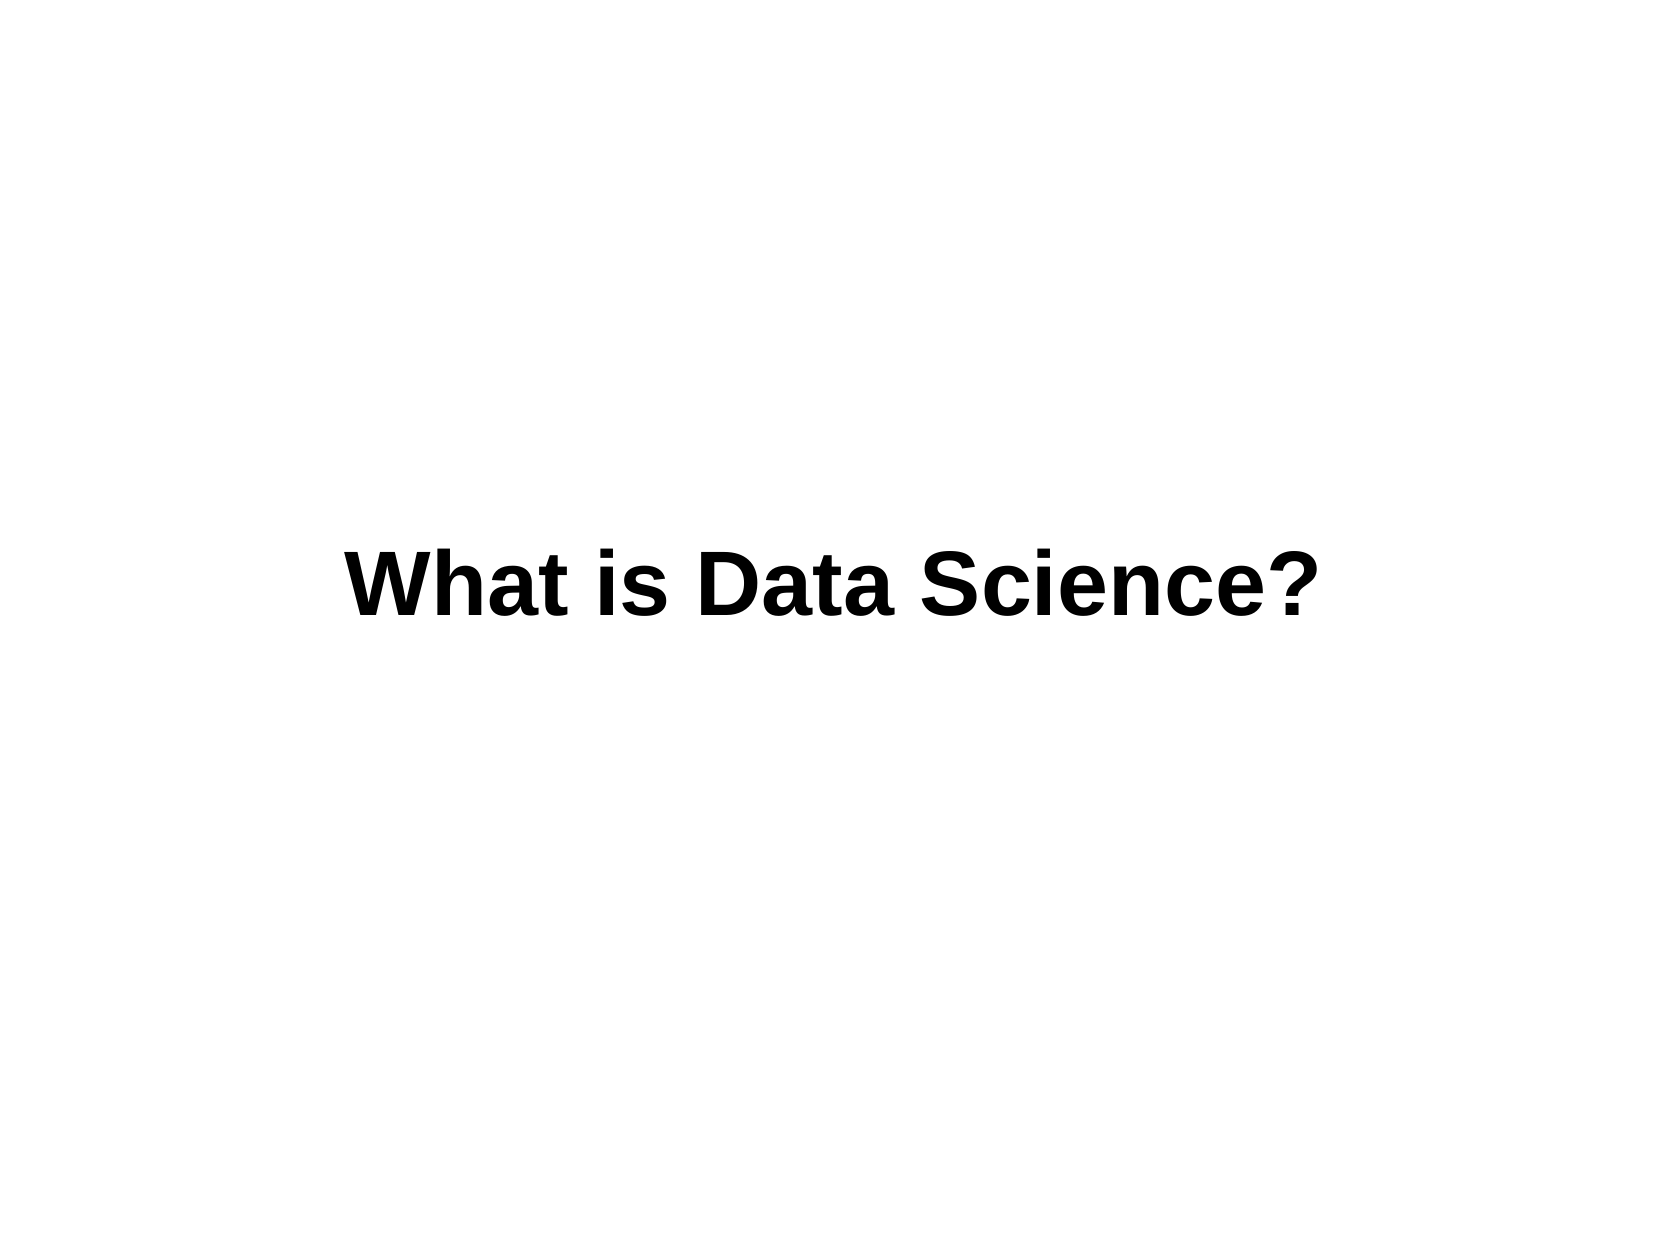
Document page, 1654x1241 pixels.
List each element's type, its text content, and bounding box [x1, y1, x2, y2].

title What is Data Science? [90, 480, 1579, 688]
